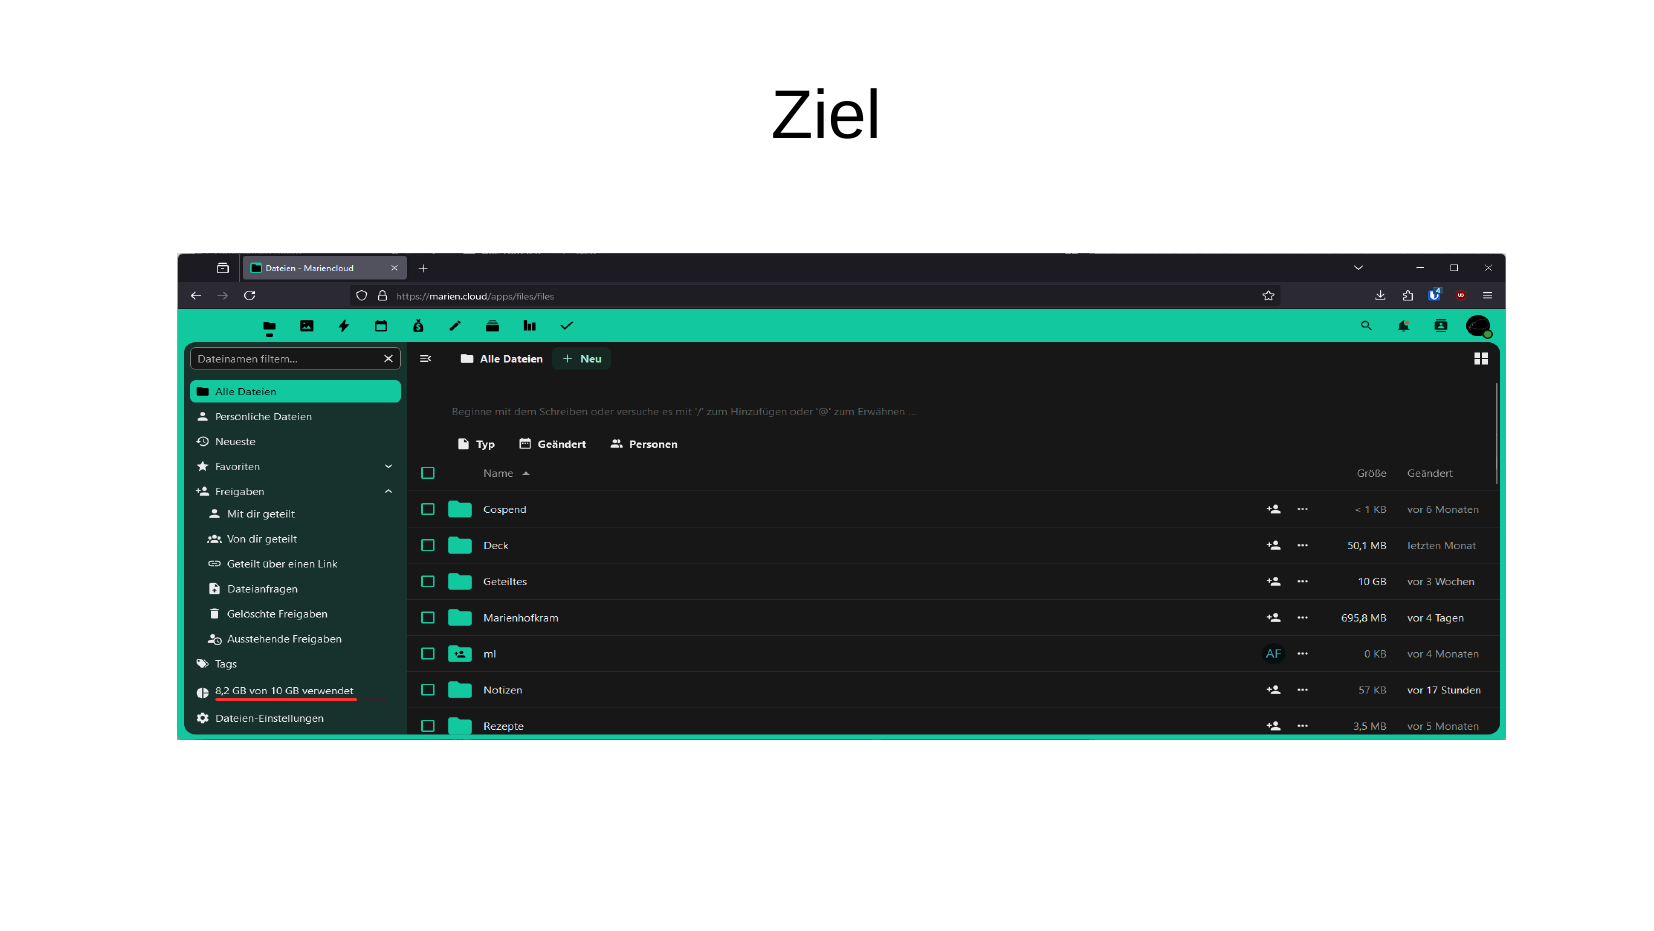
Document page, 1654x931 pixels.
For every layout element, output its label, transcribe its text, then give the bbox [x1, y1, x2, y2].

picture [177, 253, 1506, 740]
title Ziel [82, 37, 1571, 193]
